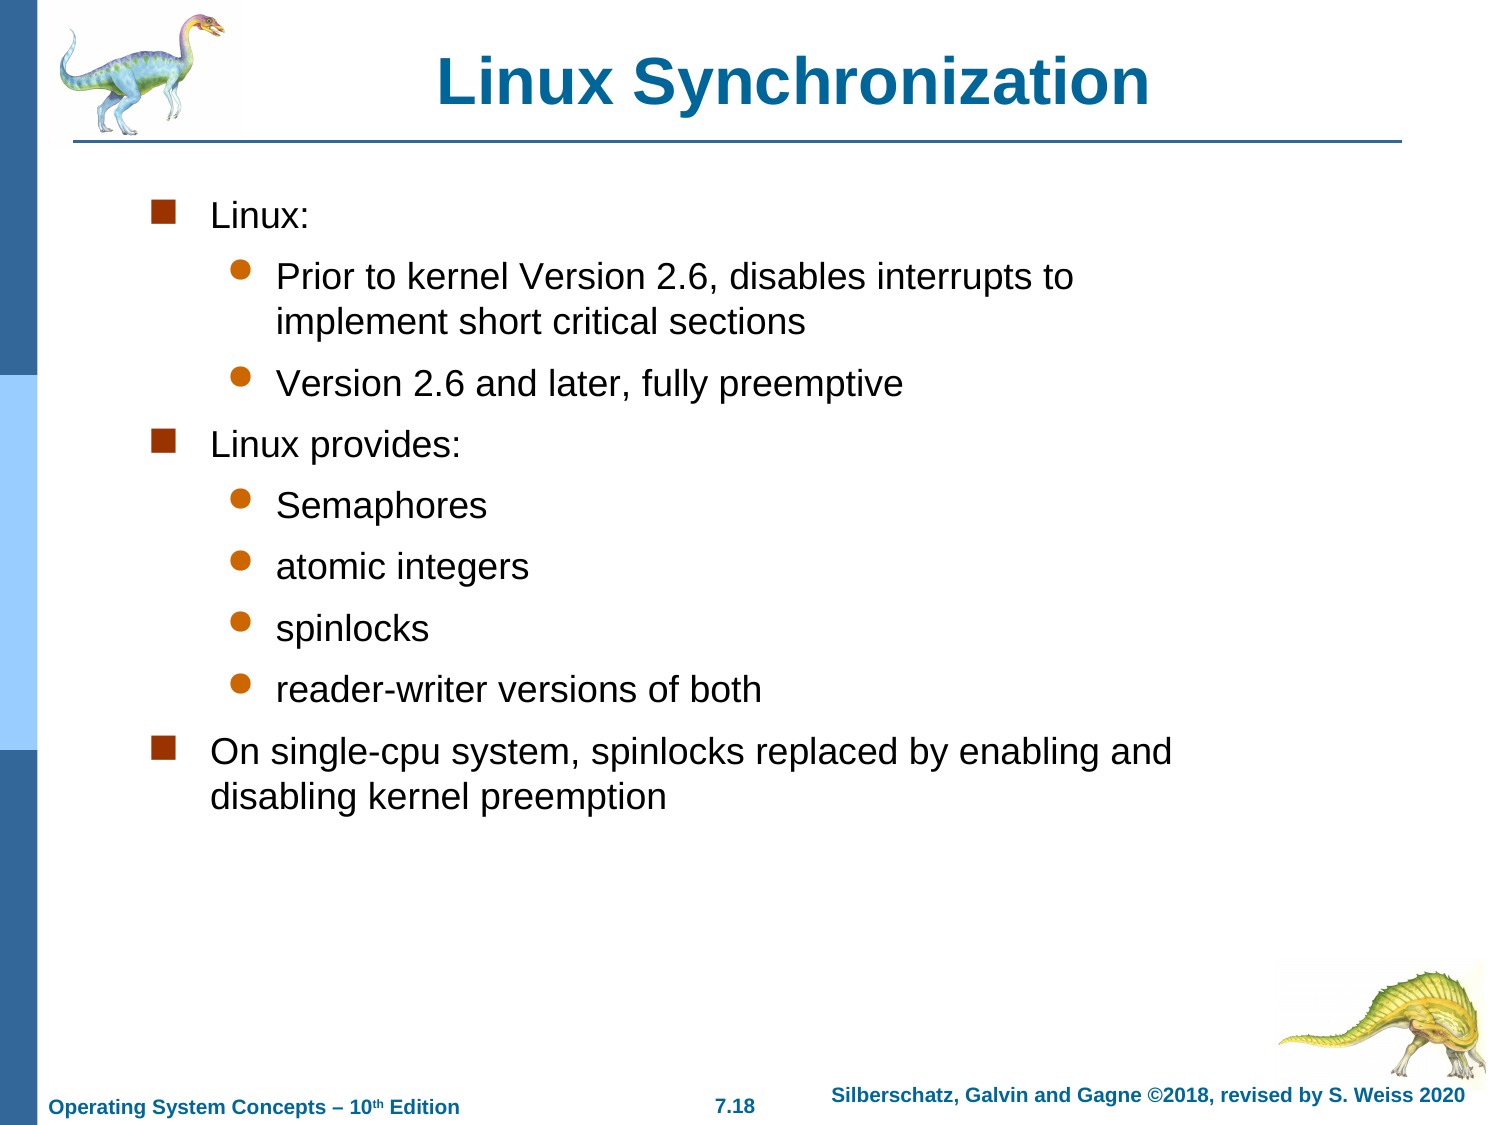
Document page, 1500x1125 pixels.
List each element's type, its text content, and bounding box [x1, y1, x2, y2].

picture [46, 0, 243, 149]
title Linux Synchronization [163, 31, 1426, 126]
picture [1275, 959, 1486, 1090]
picture [1148, 1087, 1156, 1092]
list Linux: Prior to kernel Version 2.6, disables interrupts to implement short critical sections Version 2.6 and later, fully preemptive Linux provides: Semaphores atomic integers spinlocks reader-writer versions of both On single-cpu system, spinlocks replaced by enabling and disabling kernel preemption [139, 183, 1241, 927]
